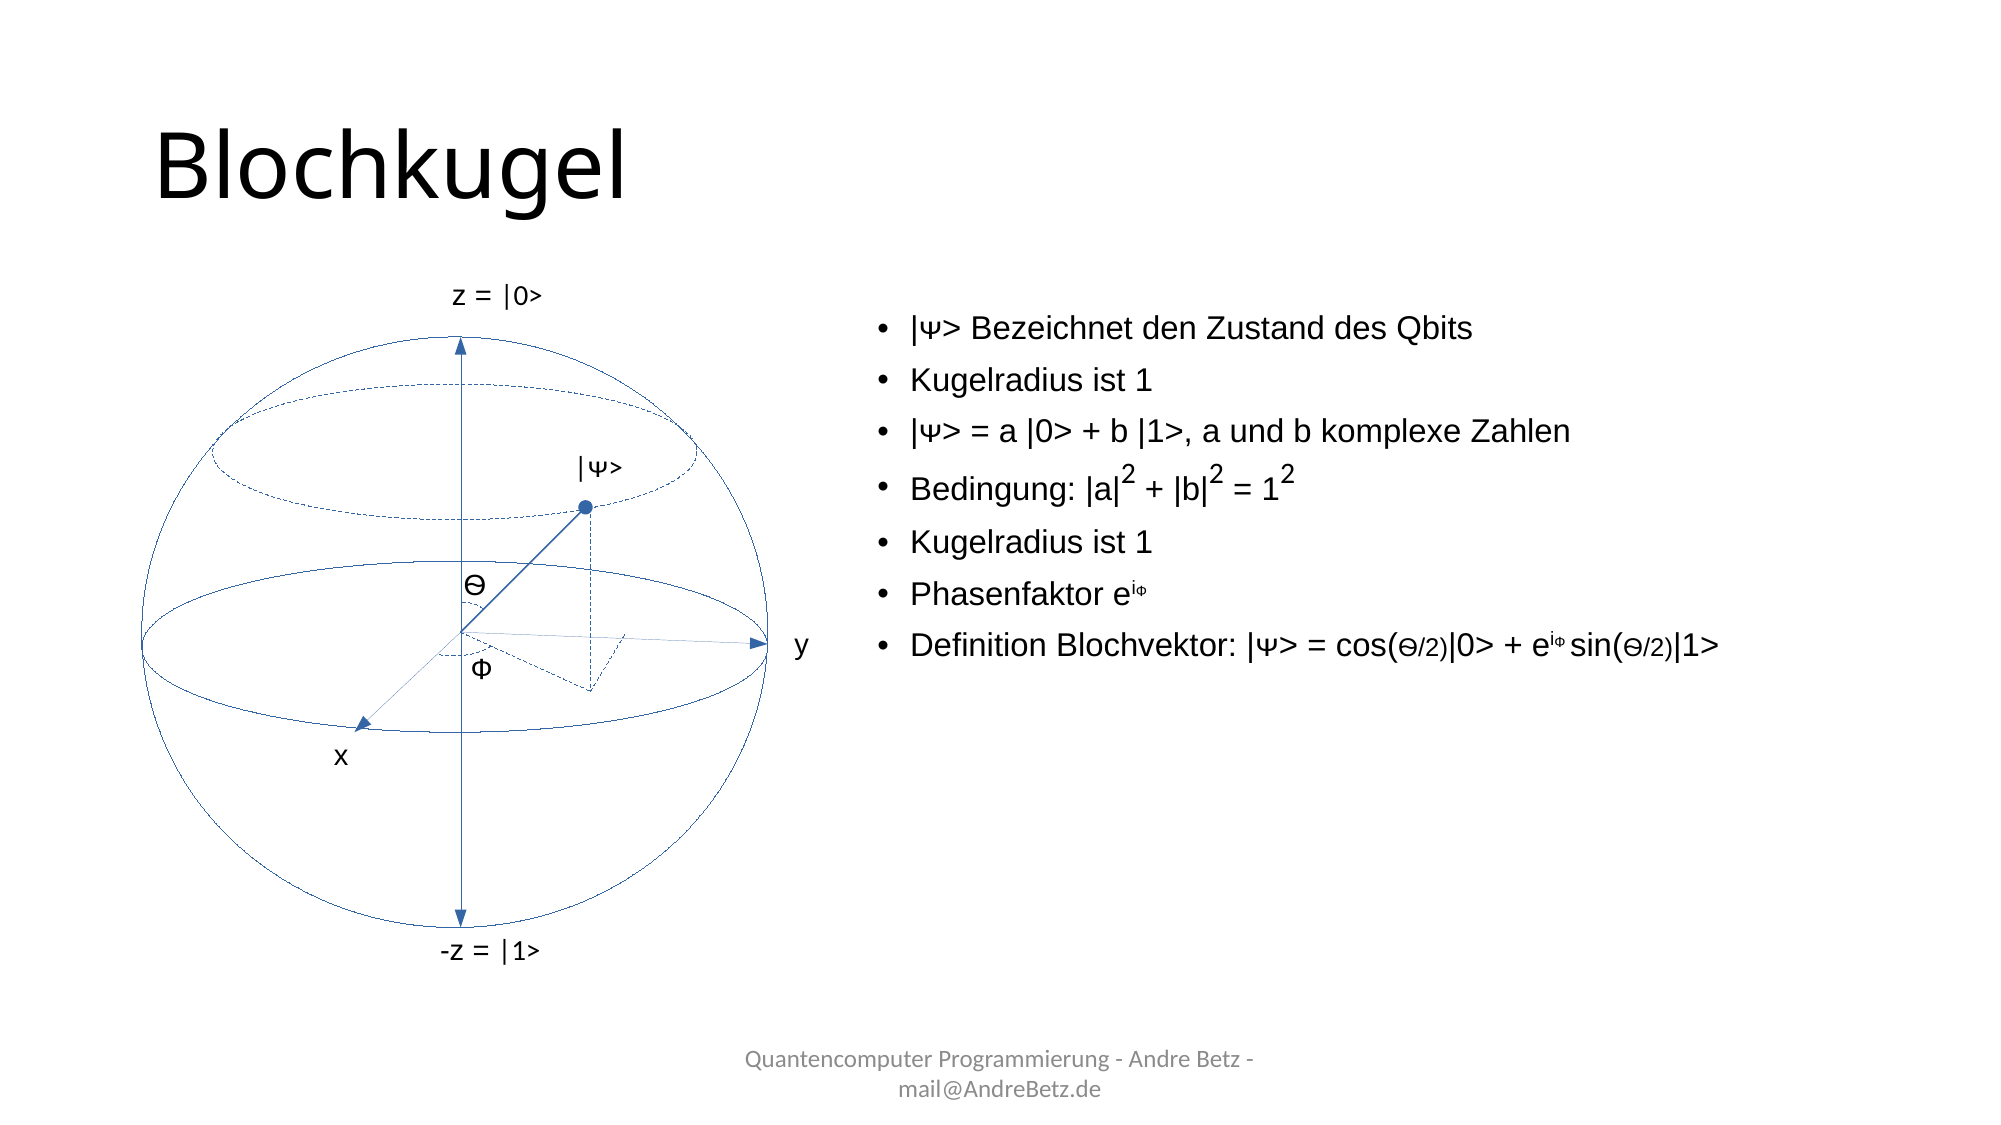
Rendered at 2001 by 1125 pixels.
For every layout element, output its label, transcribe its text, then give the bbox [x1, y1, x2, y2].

text_box Ѳ [448, 561, 502, 609]
text_box |ᴪ> [559, 443, 638, 492]
footer Quantencomputer Programmierung - Andre Betz - mail@AndreBetz.de [662, 1042, 1338, 1103]
text_box Ф [455, 645, 508, 694]
text_box z = |0> [437, 271, 567, 321]
text_box -z = |1> [425, 926, 579, 1004]
text_box y [779, 620, 862, 699]
text_box x [318, 731, 473, 810]
title Blochkugel [137, 59, 1863, 278]
list |ᴪ> Bezeichnet den Zustand des Qbits Kugelradius ist 1 |ᴪ> = a |0> + b |1>, a und b komplexe Zahlen Bedingung: |a|2 + |b|2 = 12 Kugelradius ist 1 Phasenfaktor eiФ Definition Blochvektor: |ᴪ> = cos(Ѳ/2)|0> + eiФ sin(Ѳ/2)|1> [862, 236, 1902, 780]
